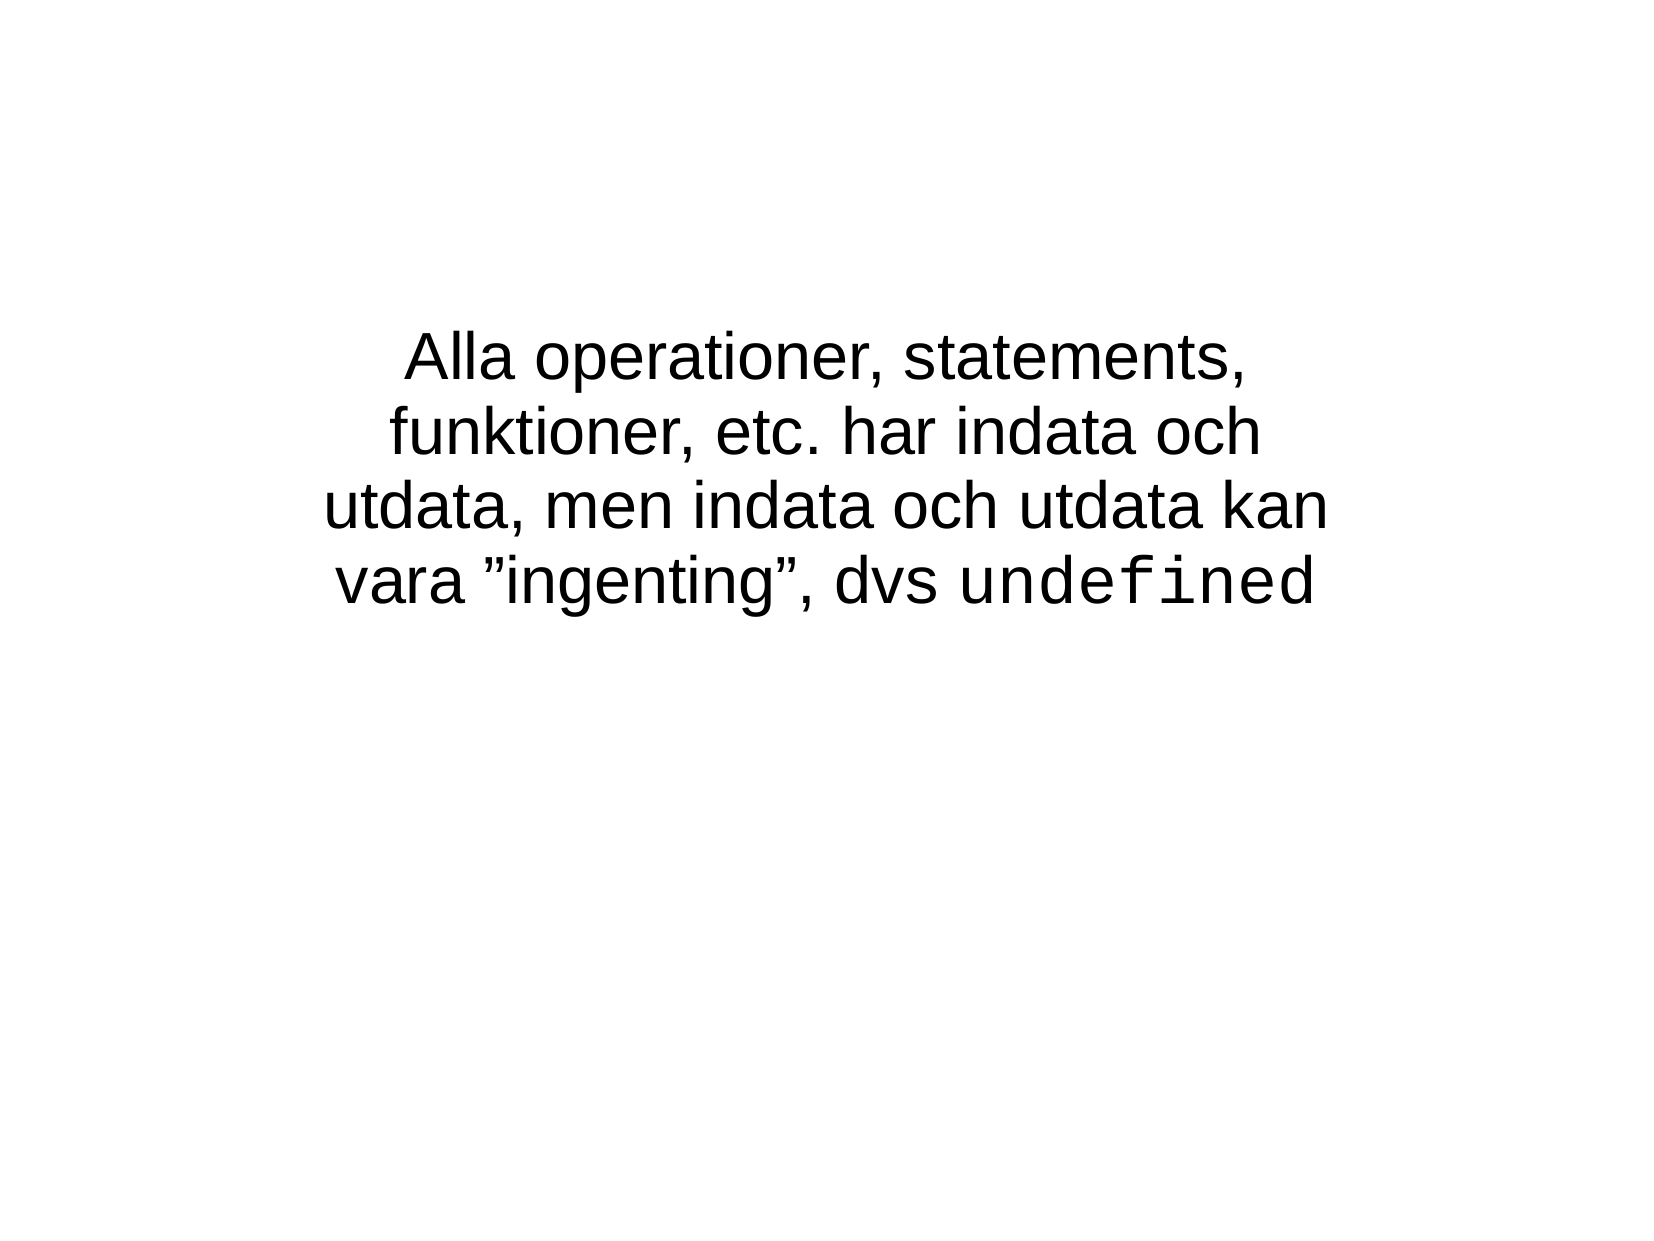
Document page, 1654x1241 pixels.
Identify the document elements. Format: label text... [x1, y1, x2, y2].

subtitle Alla operationer, statements, funktioner, etc. har indata och utdata, men indata och utdata kan vara ”ingenting”, dvs undefined [283, 318, 1371, 1010]
